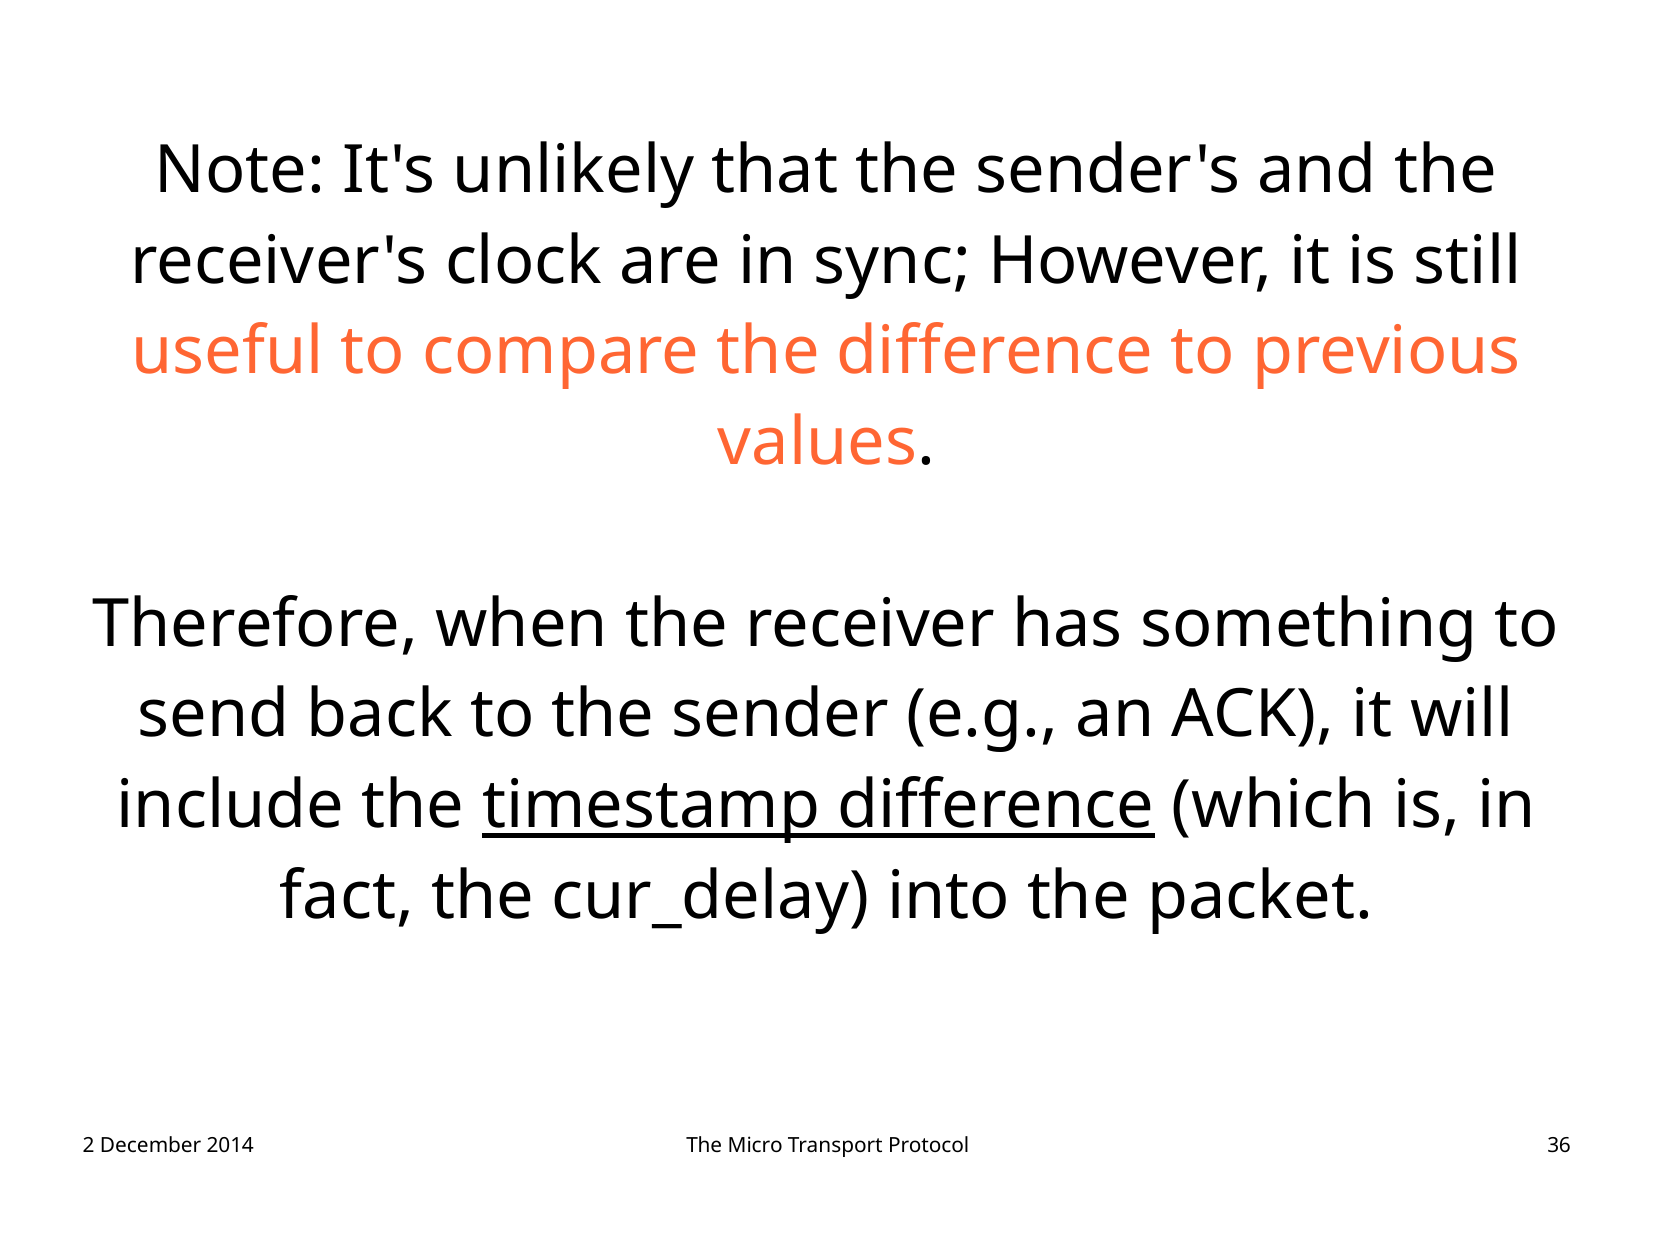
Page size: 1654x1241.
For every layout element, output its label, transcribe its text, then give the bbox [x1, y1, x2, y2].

subtitle Note: It's unlikely that the sender's and the receiver's clock are in sync; However, it is still useful to compare the difference to previous values. Therefore, when the receiver has something to send back to the sender (e.g., an ACK), it will include the timestamp difference (which is, in fact, the cur_delay) into the packet. [82, 49, 1571, 1010]
